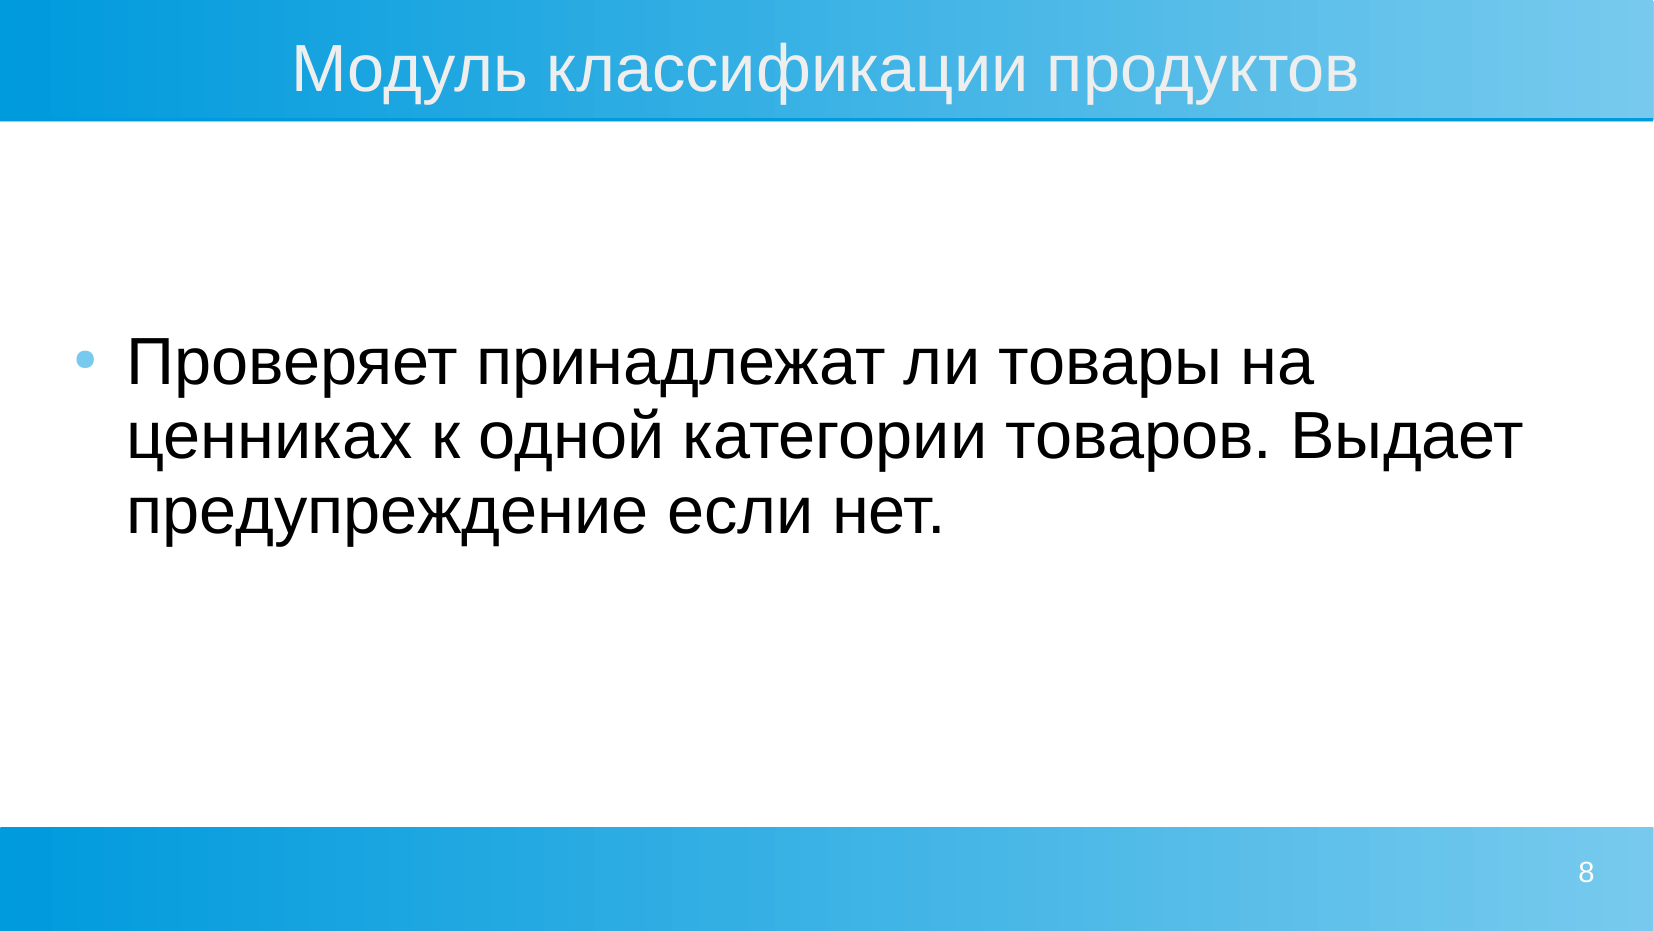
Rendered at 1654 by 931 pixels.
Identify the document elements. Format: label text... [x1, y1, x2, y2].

title Модуль классификации продуктов [59, 29, 1595, 108]
list Проверяет принадлежат ли товары на ценниках к одной категории товаров. Выдает предупреждение если нет. [55, 124, 1592, 775]
